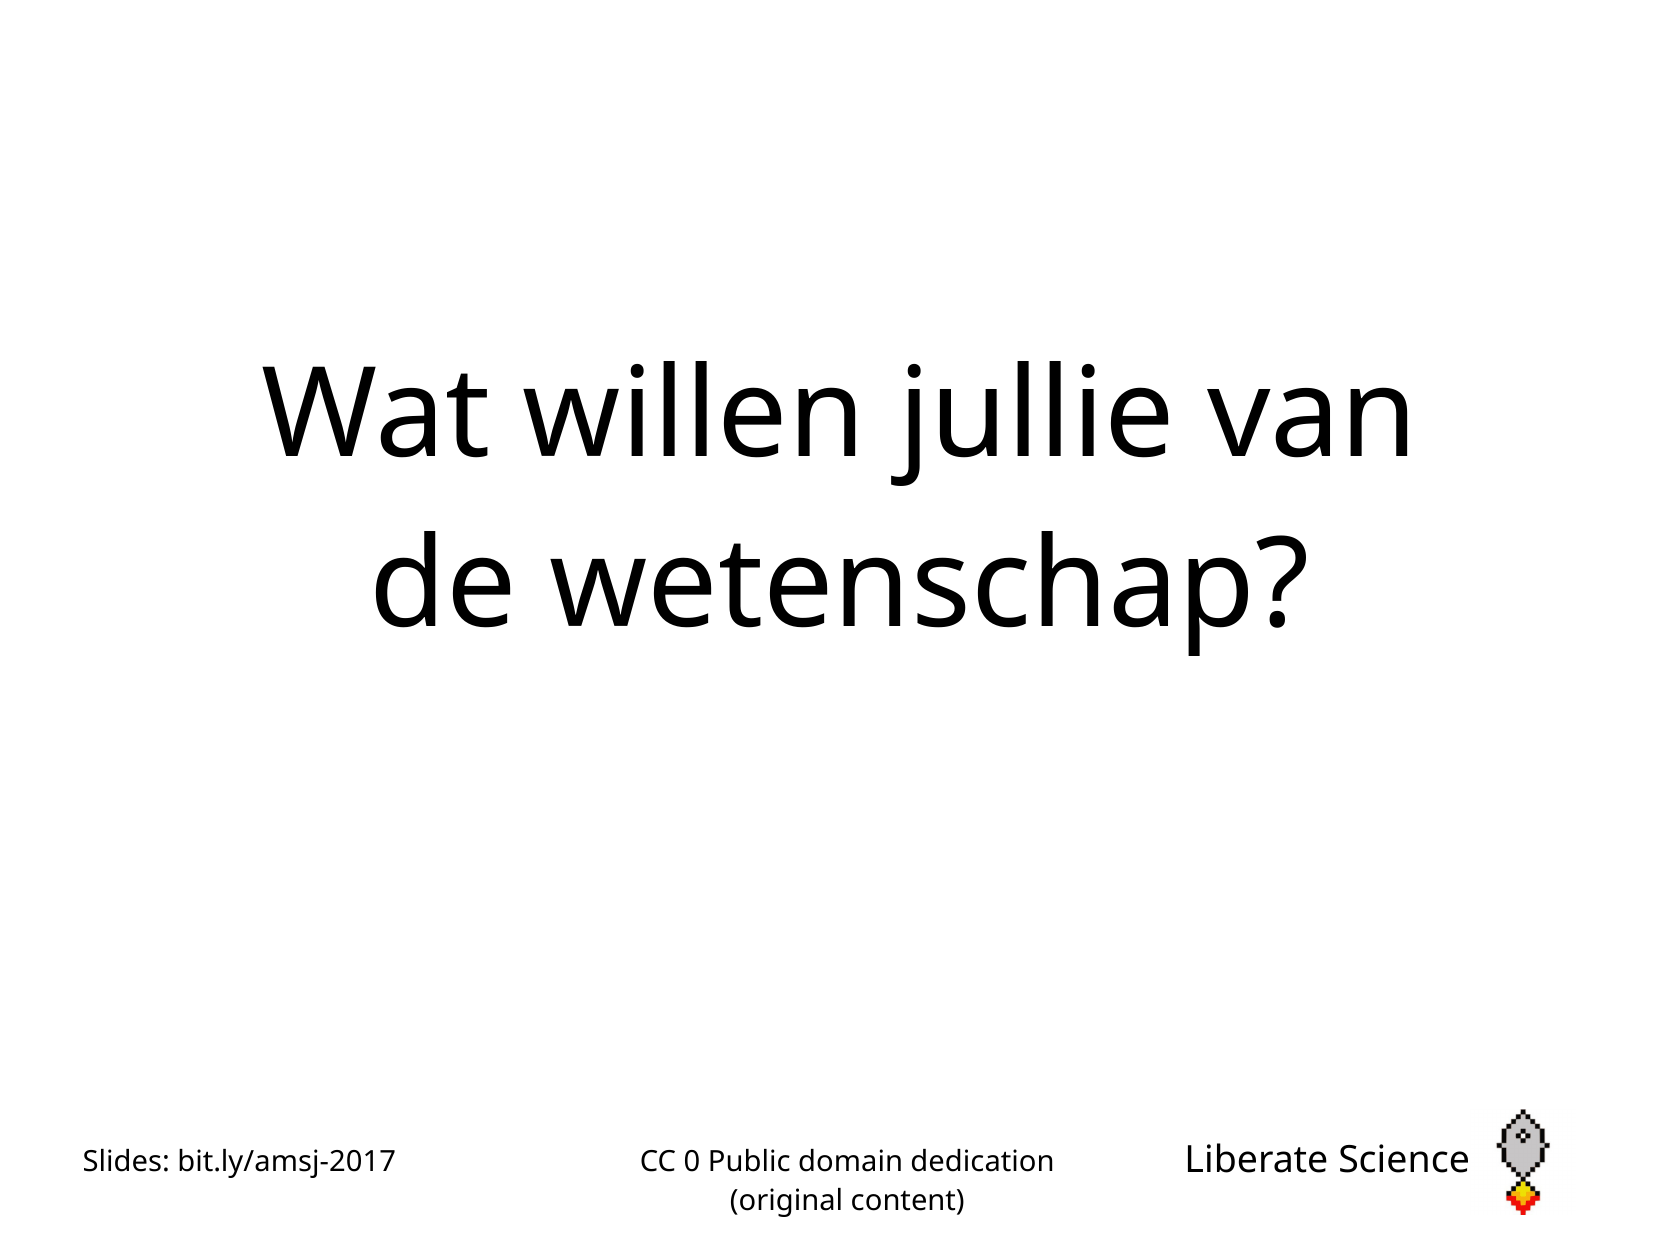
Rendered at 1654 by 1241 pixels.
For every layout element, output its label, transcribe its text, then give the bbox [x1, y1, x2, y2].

picture [1470, 1109, 1576, 1215]
text_box Wat willen jullie van de wetenschap? [195, 315, 1486, 630]
